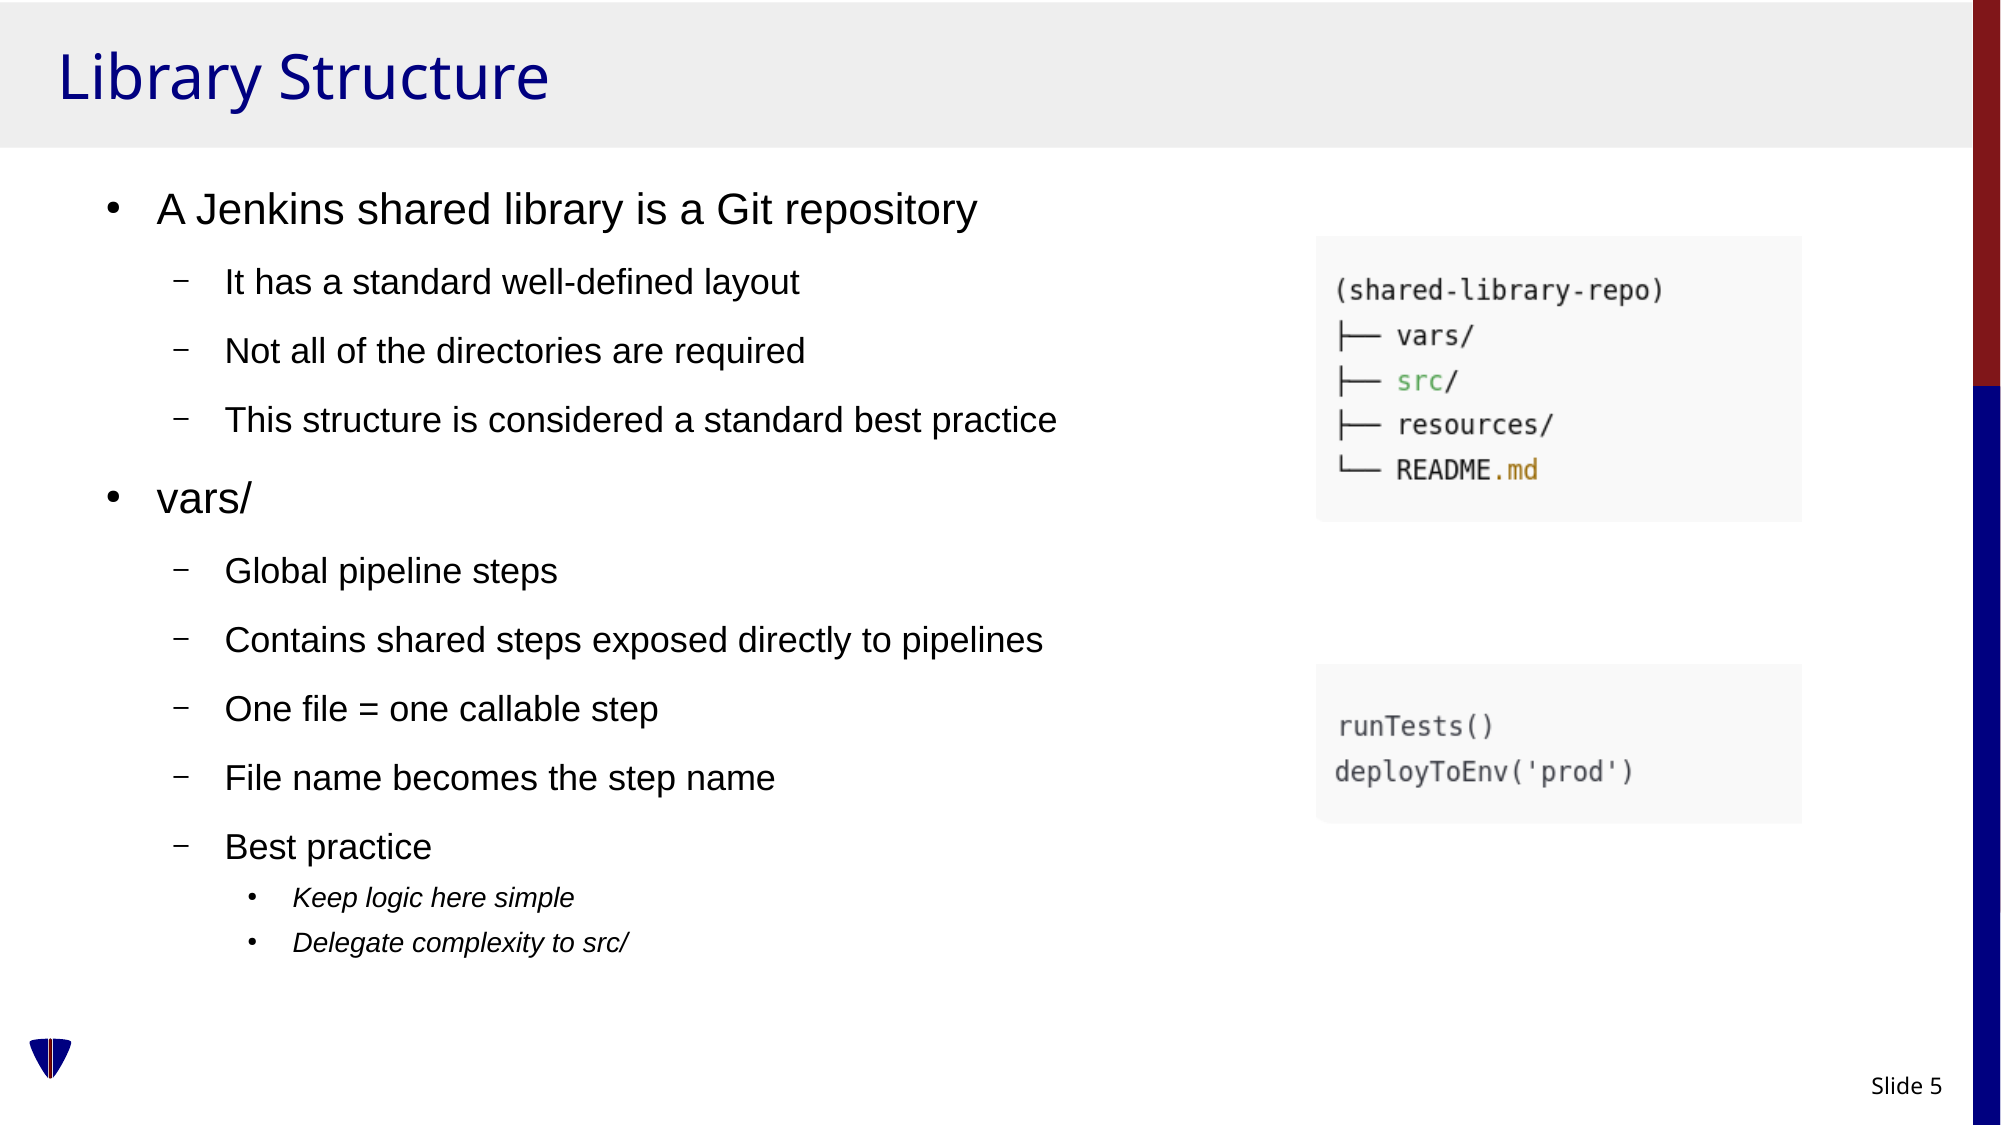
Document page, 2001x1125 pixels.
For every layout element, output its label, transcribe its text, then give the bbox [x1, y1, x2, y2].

picture [1316, 236, 1802, 523]
list A Jenkins shared library is a Git repository It has a standard well-defined layout Not all of the directories are required This structure is considered a standard best practice vars/ Global pipeline steps Contains shared steps exposed directly to pipelines One file = one callable step File name becomes the step name Best practice Keep logic here simple Delegate complexity to src/ [88, 177, 1063, 1034]
title Library Structure [0, 2, 1973, 148]
picture [1316, 664, 1802, 827]
